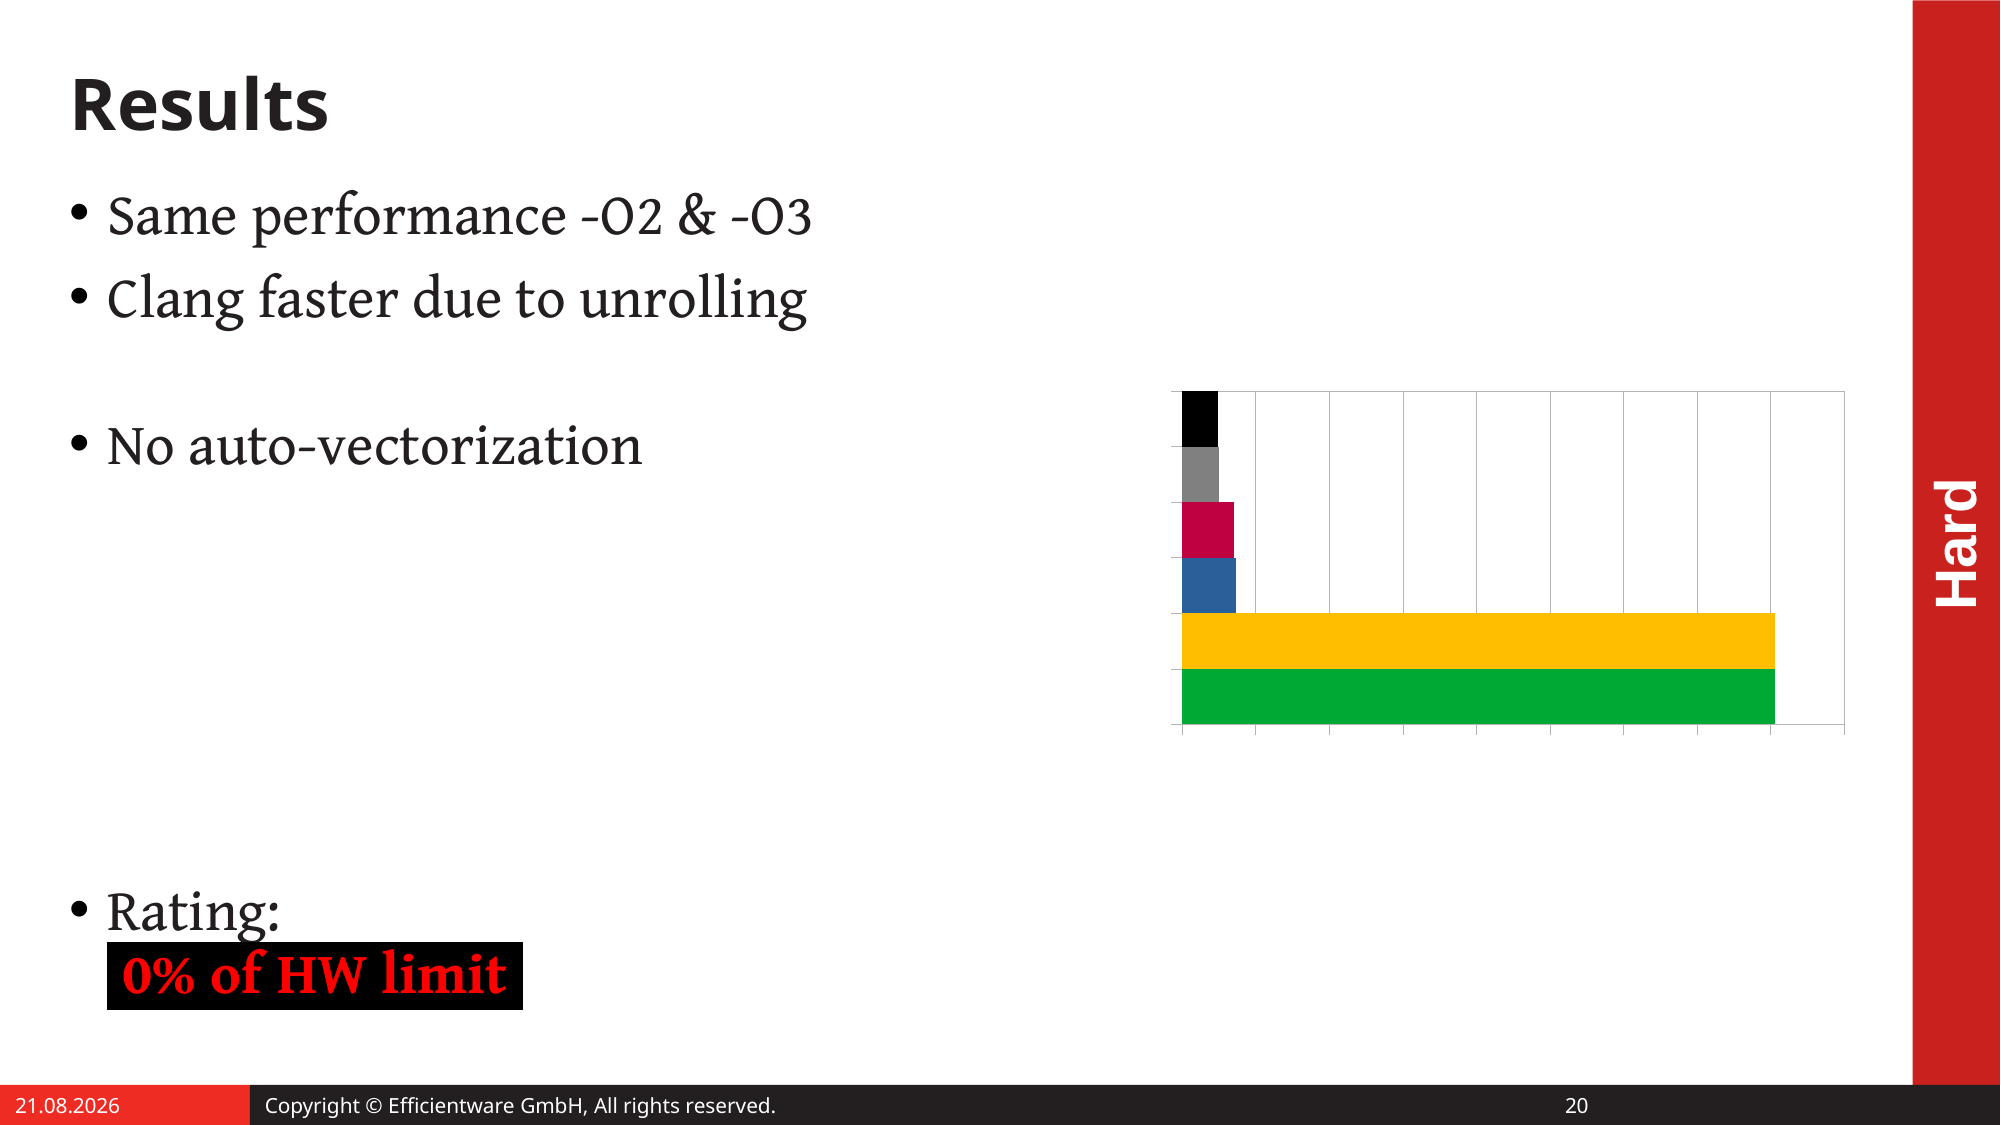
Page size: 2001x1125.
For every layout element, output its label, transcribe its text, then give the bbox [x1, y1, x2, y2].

title Results [55, 52, 1945, 156]
text_box Hard [1912, 0, 2000, 1084]
footer Copyright © Efficientware GmbH, All rights reserved. [249, 1084, 1550, 1125]
picture [937, 307, 1876, 781]
slide_number 30.10.2025 [0, 1084, 249, 1125]
list Same performance -O2 & -O3 Clang faster due to unrolling No auto-vectorization Rating: 0% of HW limit [55, 176, 983, 1063]
slide_number <number> [1550, 1084, 2000, 1125]
